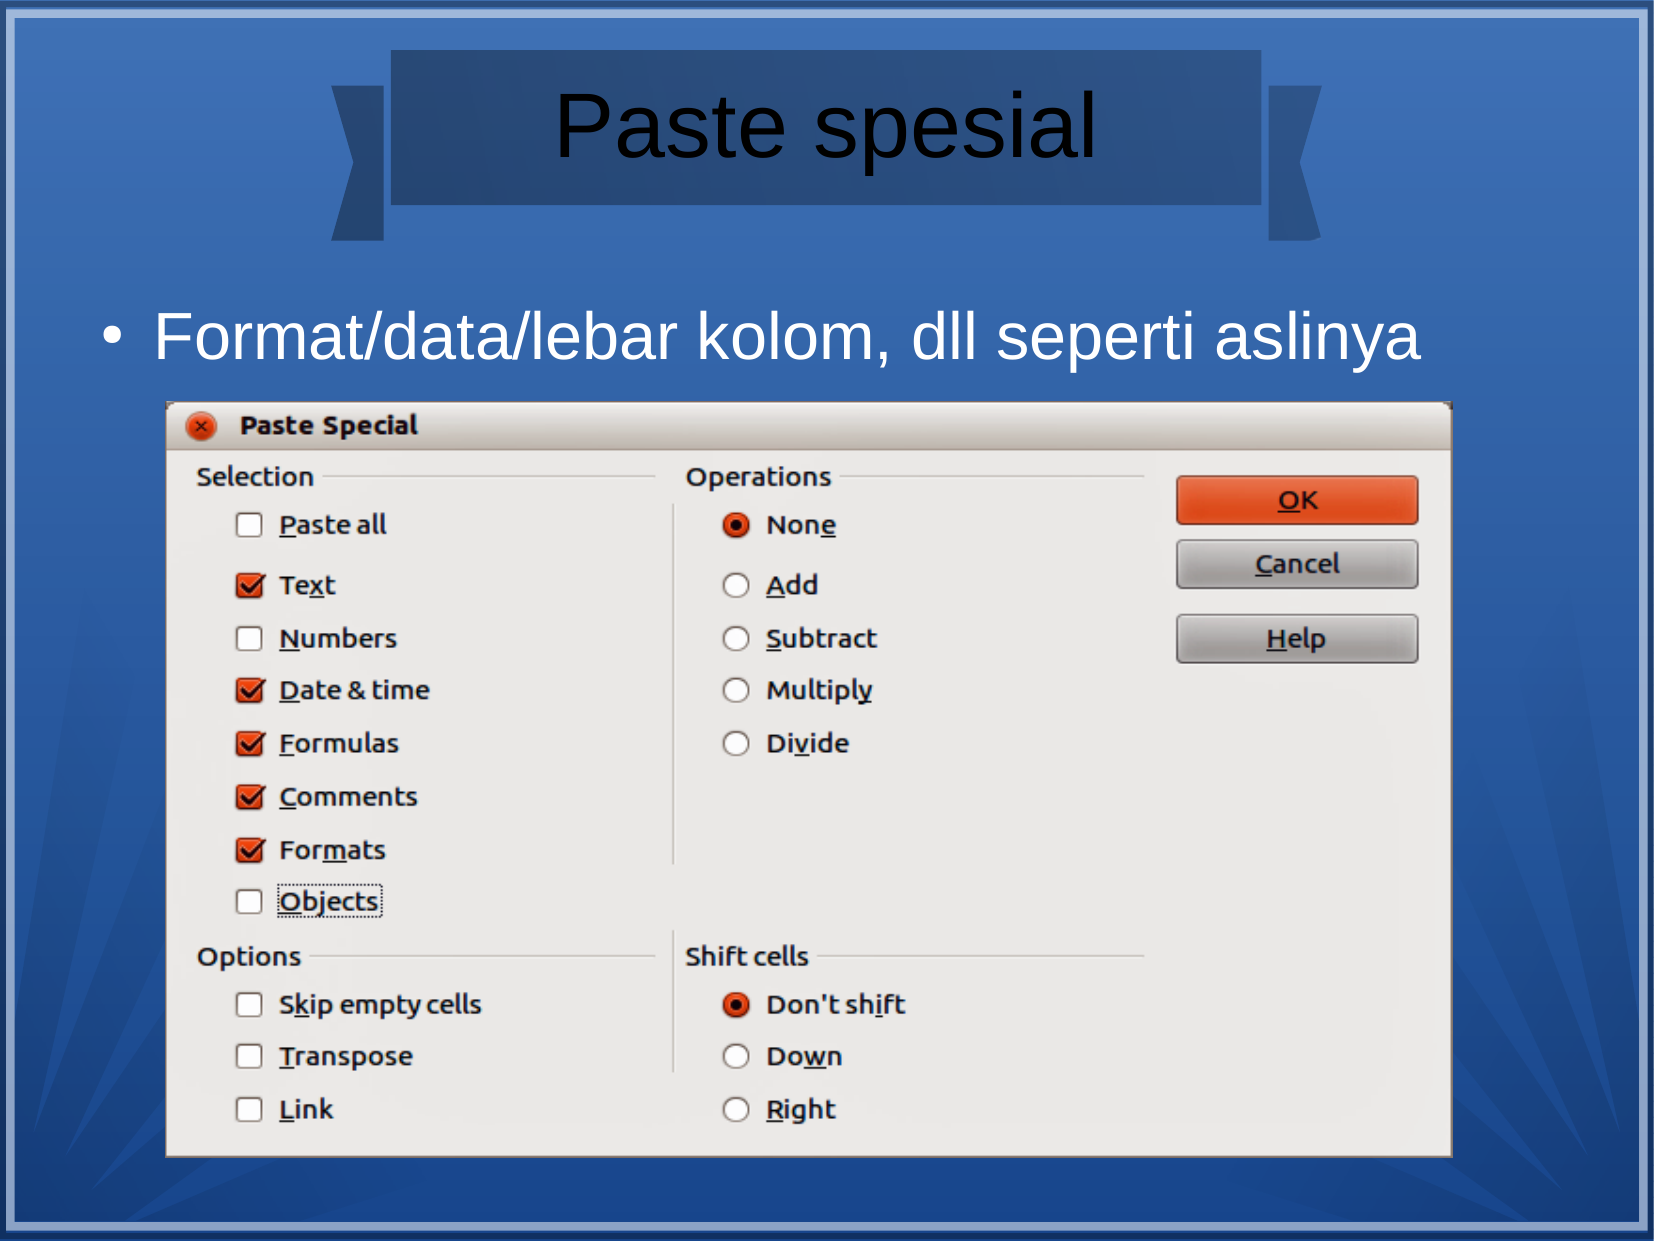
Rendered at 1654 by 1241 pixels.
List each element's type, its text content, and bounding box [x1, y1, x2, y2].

list Format/data/lebar kolom, dll seperti aslinya [82, 299, 1571, 1241]
picture [165, 401, 1453, 1158]
title Paste spesial [389, 47, 1264, 205]
